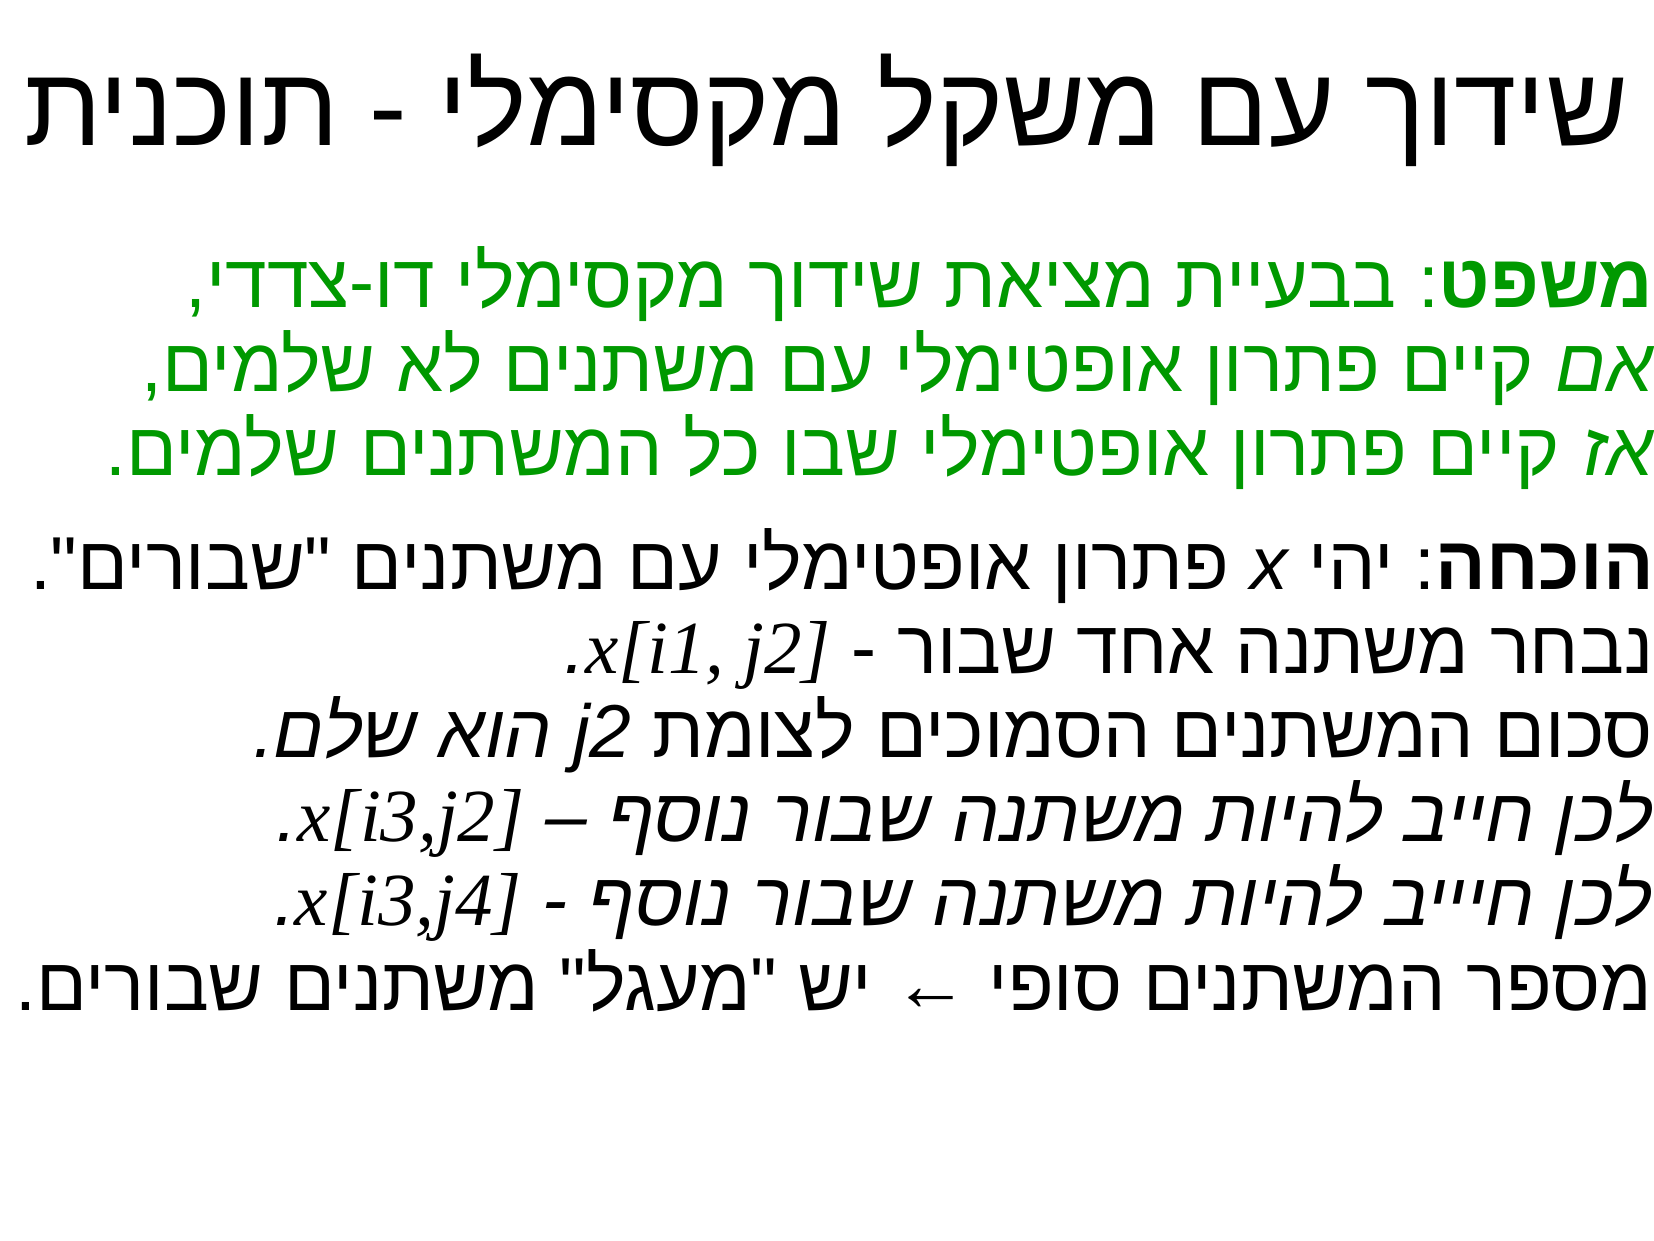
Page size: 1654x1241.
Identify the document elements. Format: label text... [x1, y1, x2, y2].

title שידוך עם משקל מקסימלי - תוכנית [0, 0, 1654, 213]
list משפט: בבעיית מציאת שידוך מקסימלי דו-צדדי, אם קיים פתרון אופטימלי עם משתנים לא שלמים, אז קיים פתרון אופטימלי שבו כל המשתנים שלמים. הוכחה: יהי x פתרון אופטימלי עם משתנים "שבורים". נבחר משתנה אחד שבור - x[i1, j2]. סכום המשתנים הסמוכים לצומת j2 הוא שלם. לכן חייב להיות משתנה שבור נוסף – x[i3,j2]. לכן חיייב להיות משתנה שבור נוסף - x[i3,j4]. מספר המשתנים סופי ← יש "מעגל" משתנים שבורים. [0, 240, 1654, 1171]
